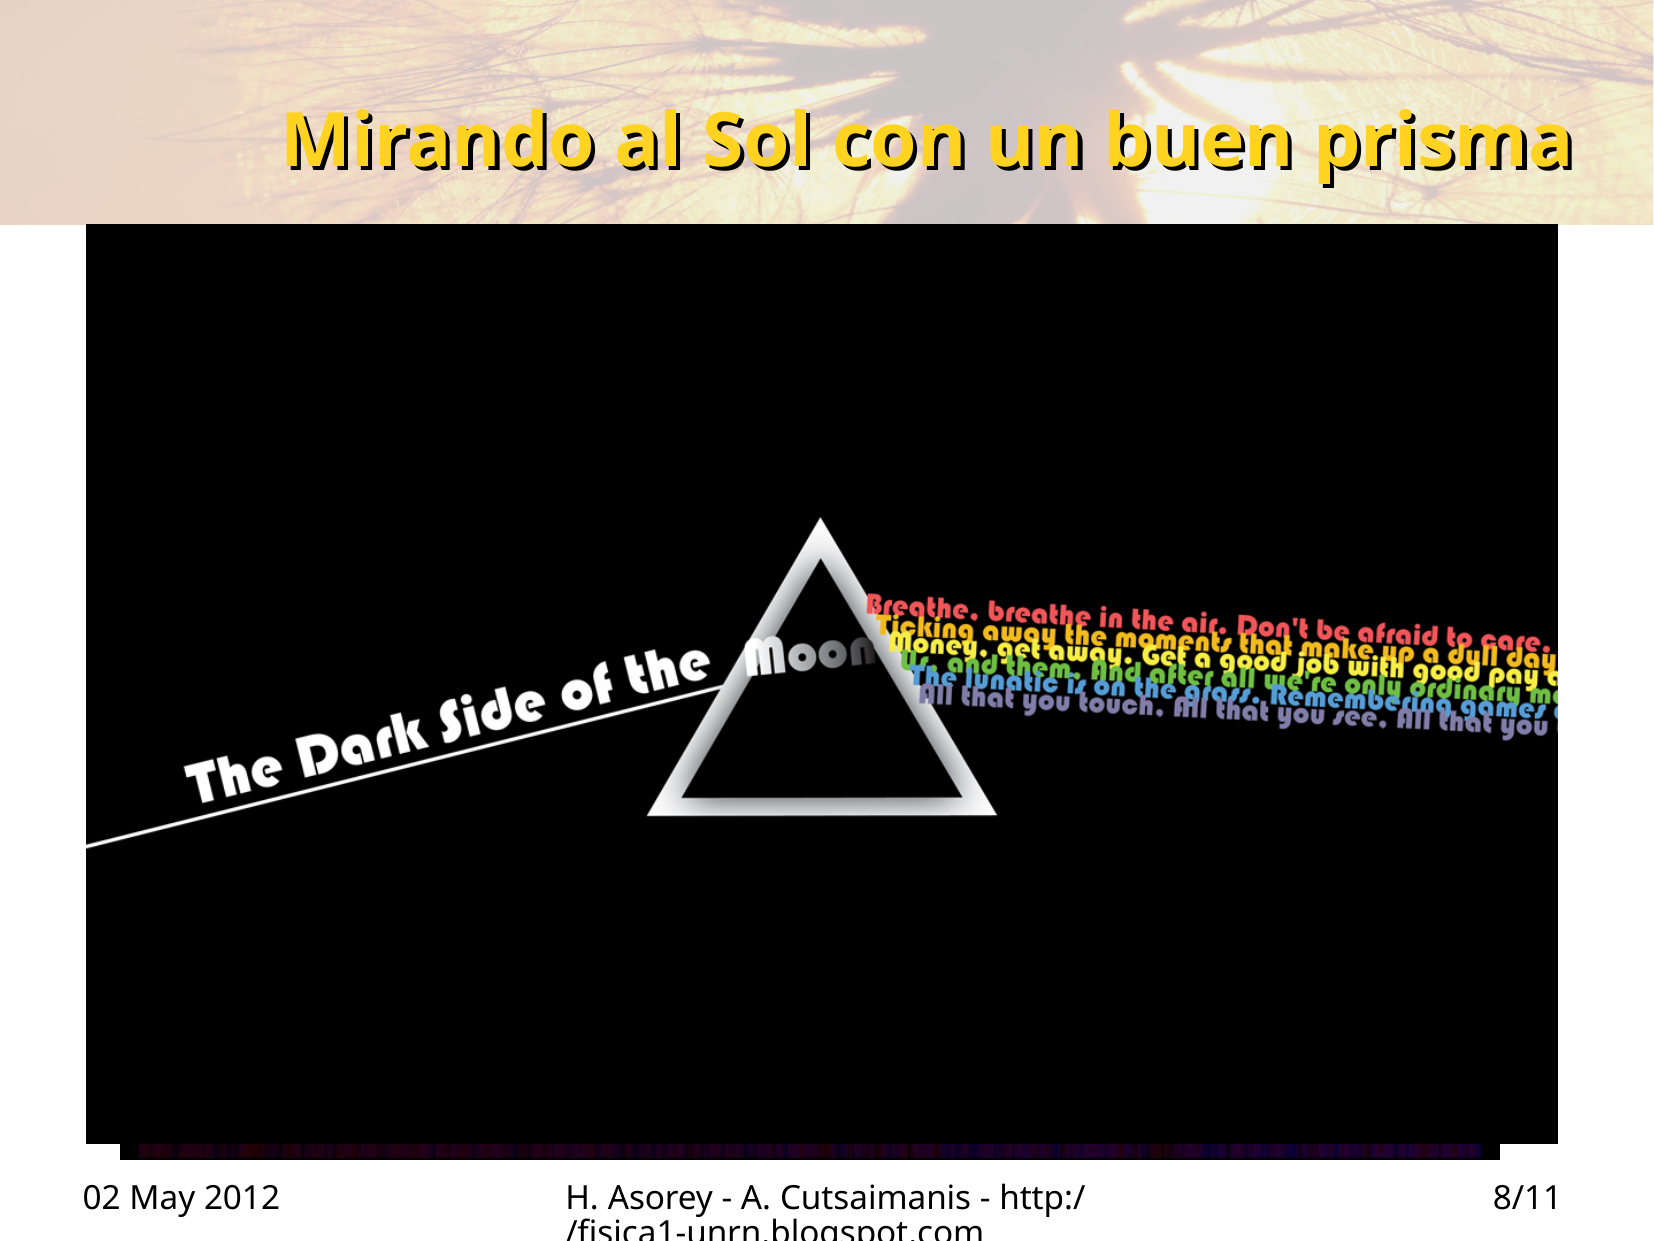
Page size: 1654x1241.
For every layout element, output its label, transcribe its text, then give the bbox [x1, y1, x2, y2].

picture [0, 0, 1654, 1160]
title Mirando al Sol con un buen prisma [86, 49, 1576, 226]
